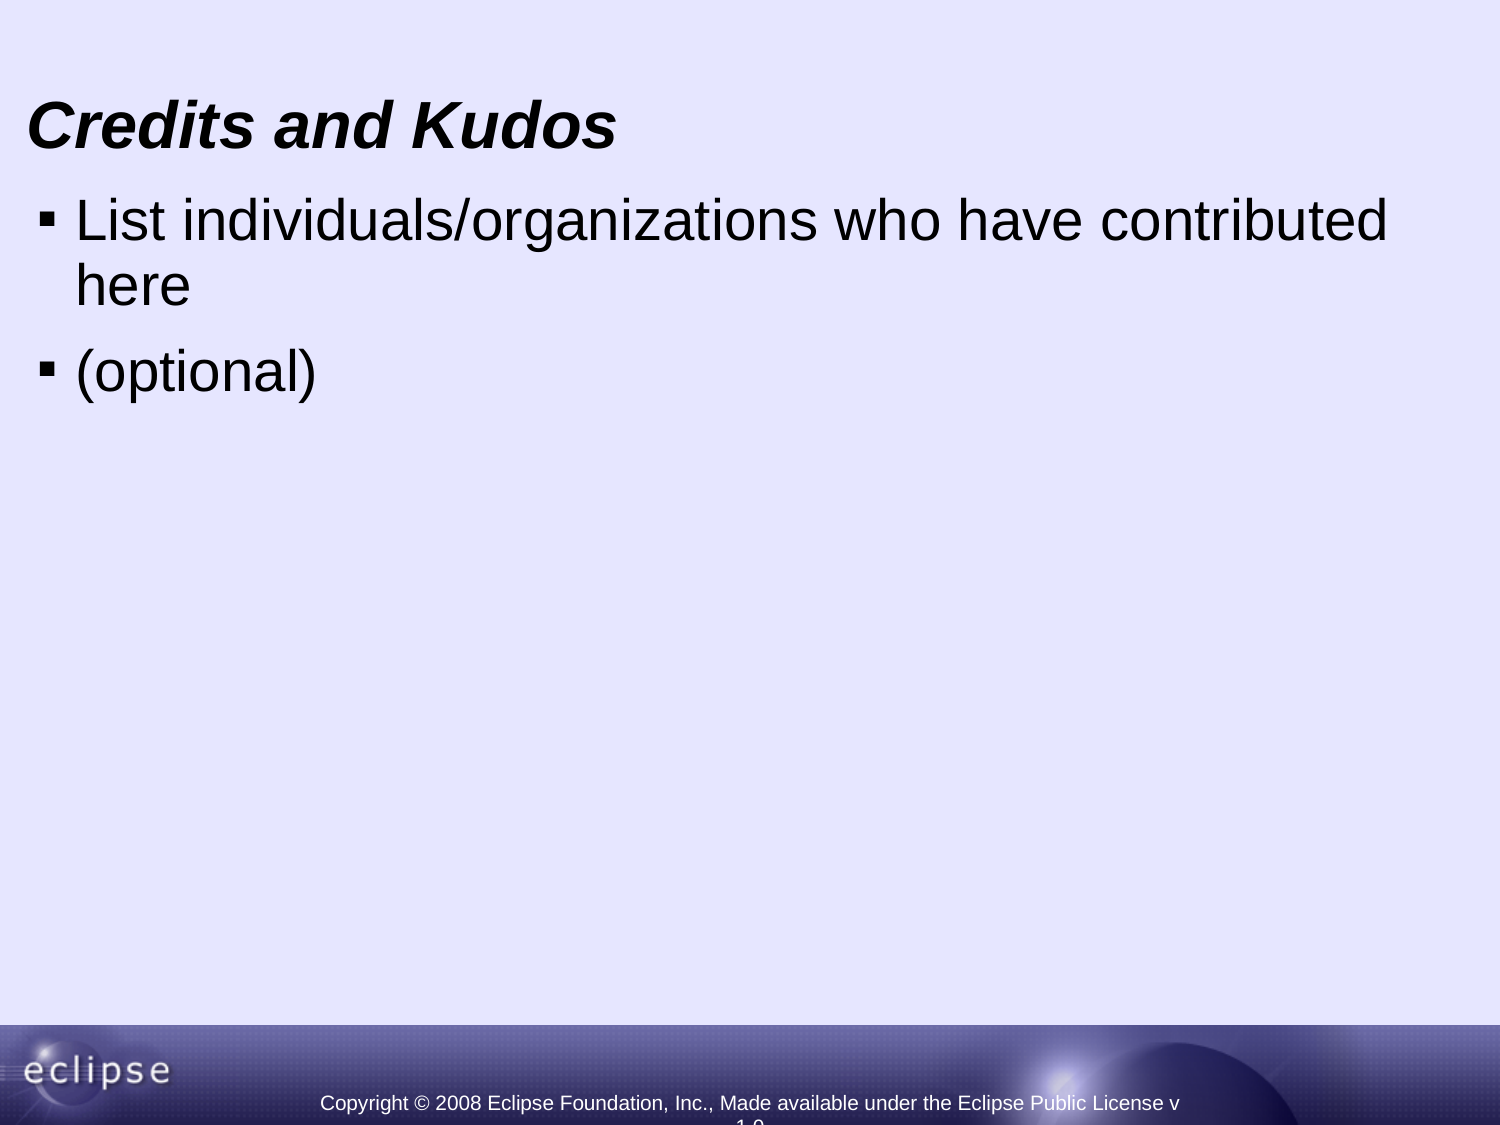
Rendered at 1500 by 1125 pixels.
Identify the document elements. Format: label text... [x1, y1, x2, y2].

list List individuals/organizations who have contributed here (optional) [37, 187, 1463, 1021]
picture [0, 1025, 1500, 1125]
title Credits and Kudos [26, 84, 1474, 172]
